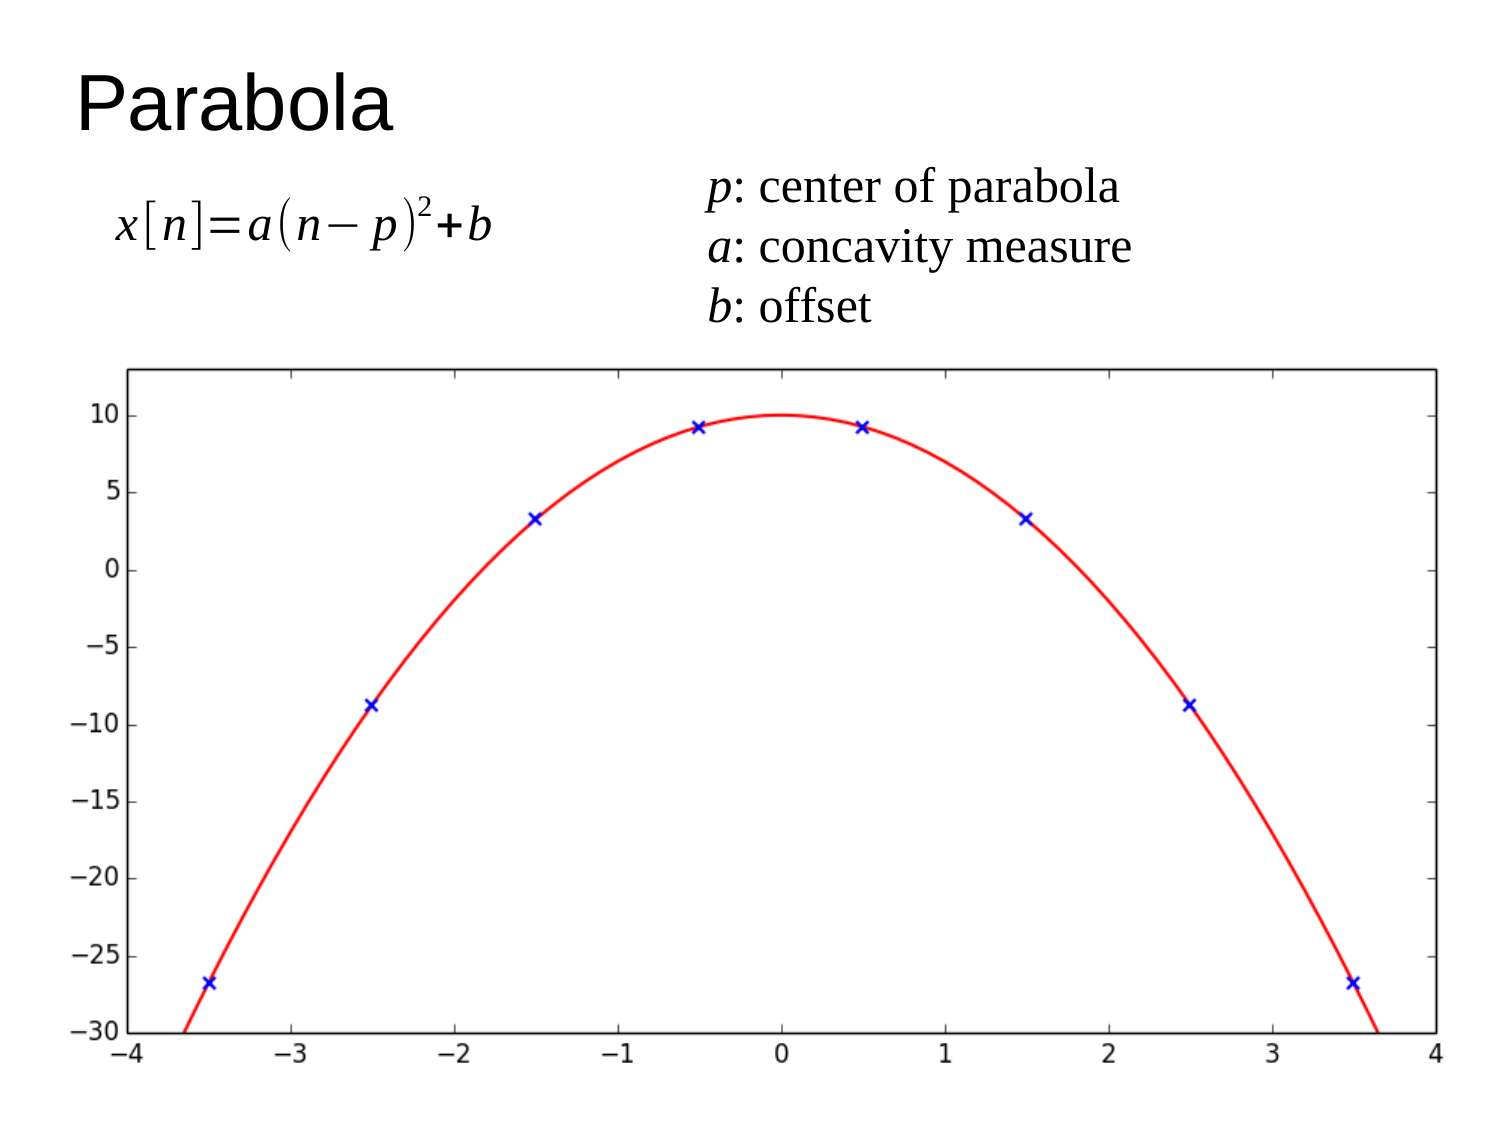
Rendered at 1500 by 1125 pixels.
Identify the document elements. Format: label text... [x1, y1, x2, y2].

title Parabola [75, 9, 1425, 198]
text_box p: center of parabola a: concavity measure b: offset [692, 145, 1148, 341]
picture [43, 342, 1469, 1093]
chart [105, 189, 500, 255]
